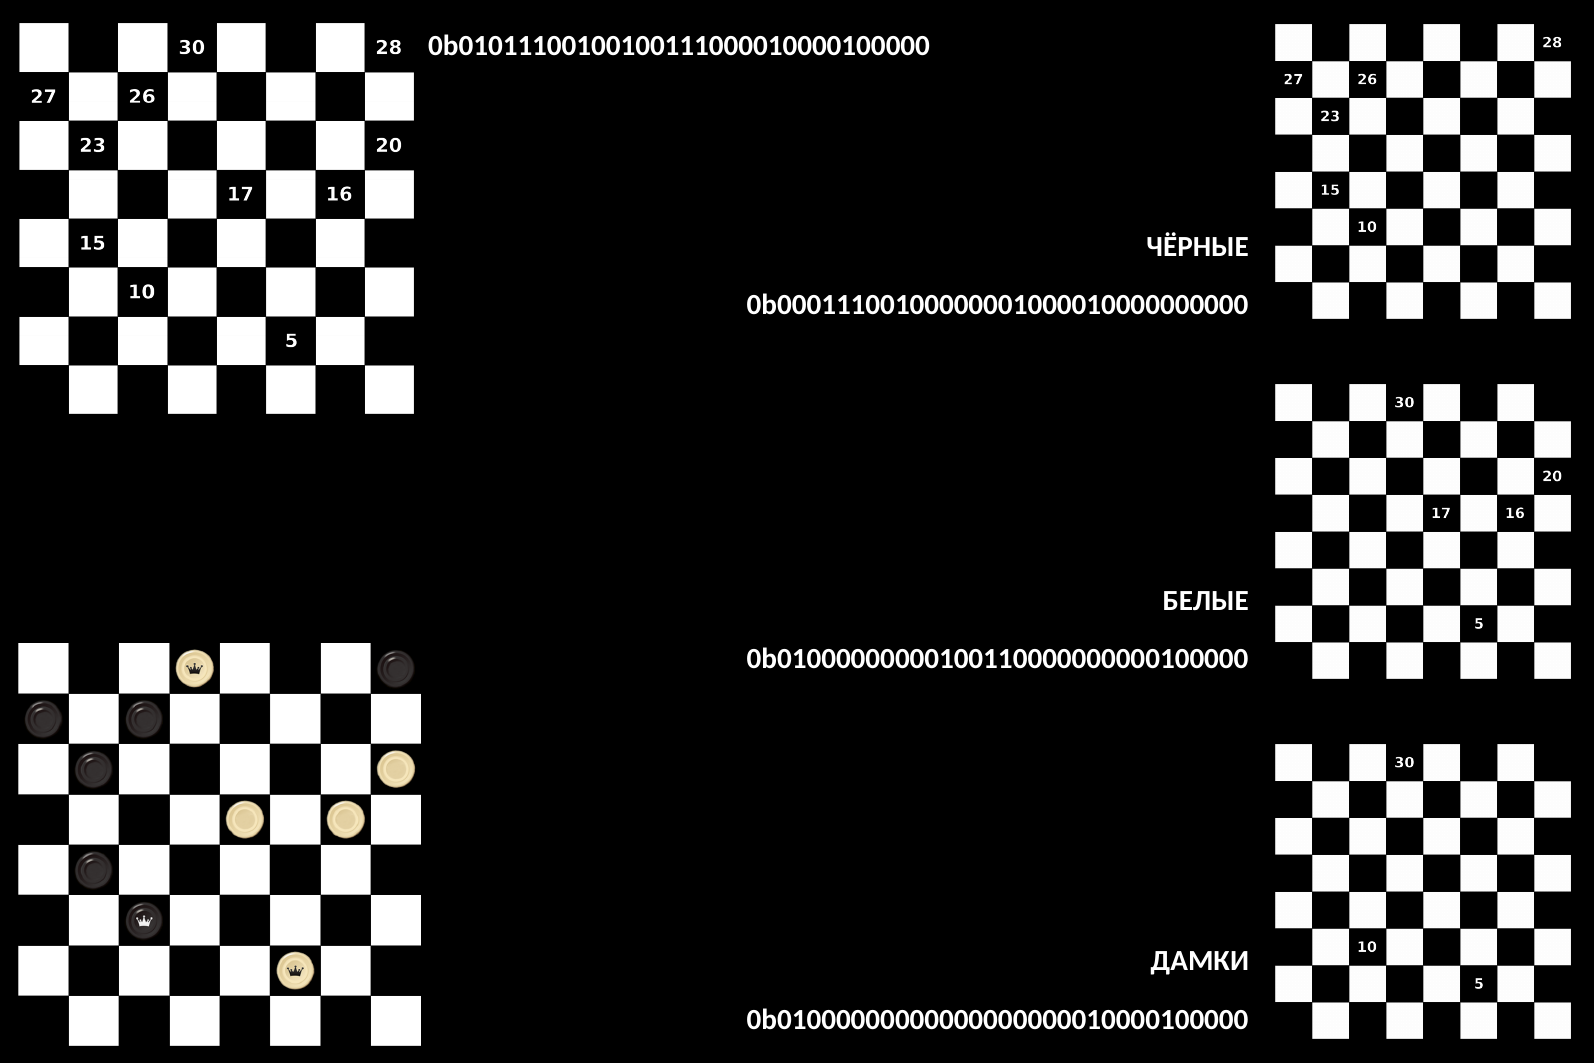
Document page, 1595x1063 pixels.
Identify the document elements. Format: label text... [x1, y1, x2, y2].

text_box ДАМКИ 0b01000000000000000000010000100000 [720, 941, 1264, 1044]
picture [18, 643, 421, 1046]
text_box 0b01011100100100111000010000100000 [413, 25, 957, 83]
picture [19, 23, 414, 414]
picture [1275, 384, 1571, 679]
text_box БЕЛЫЕ 0b01000000000100110000000000100000 [708, 580, 1264, 713]
text_box ЧЁРНЫЕ 0b00011100100000001000010000000000 [720, 226, 1264, 330]
picture [1275, 744, 1571, 1039]
picture [1275, 24, 1571, 319]
